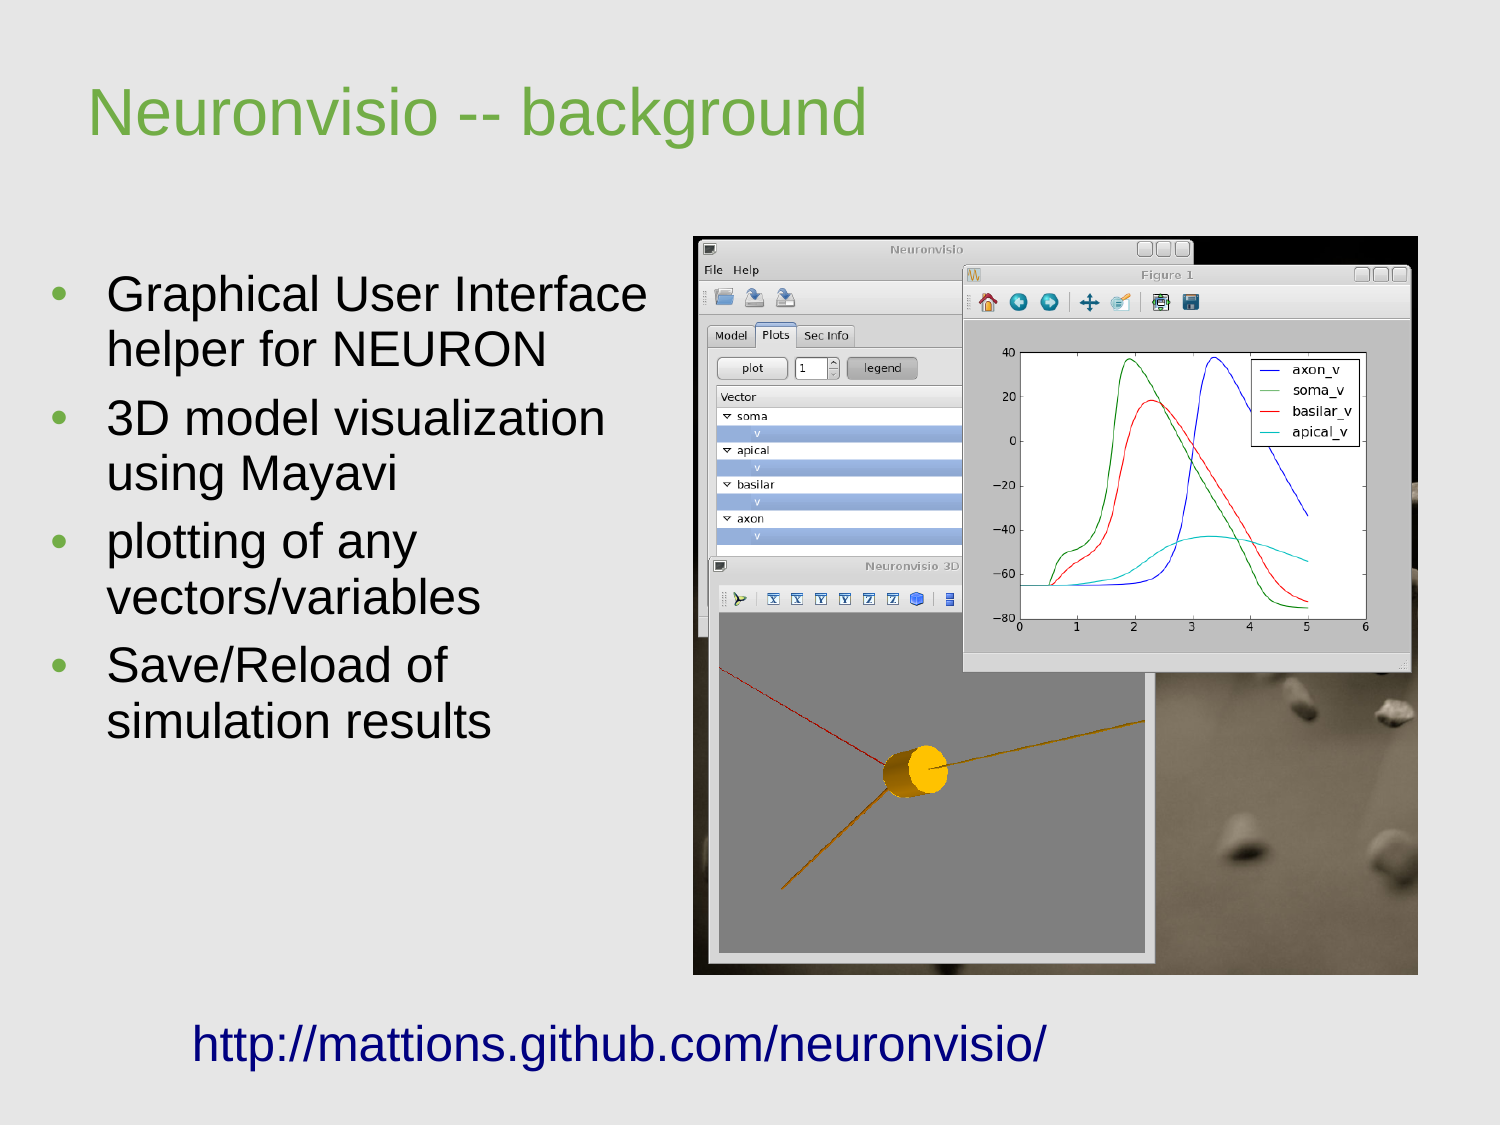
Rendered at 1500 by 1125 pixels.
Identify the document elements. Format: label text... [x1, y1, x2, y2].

picture [693, 236, 1418, 975]
list Graphical User Interface helper for NEURON 3D model visualization using Mayavi plotting of any vectors/variables Save/Reload of simulation results [50, 265, 650, 857]
text_box http://mattions.github.com/neuronvisio/ [177, 1003, 1329, 1079]
title Neuronvisio -- background [87, 50, 1426, 176]
